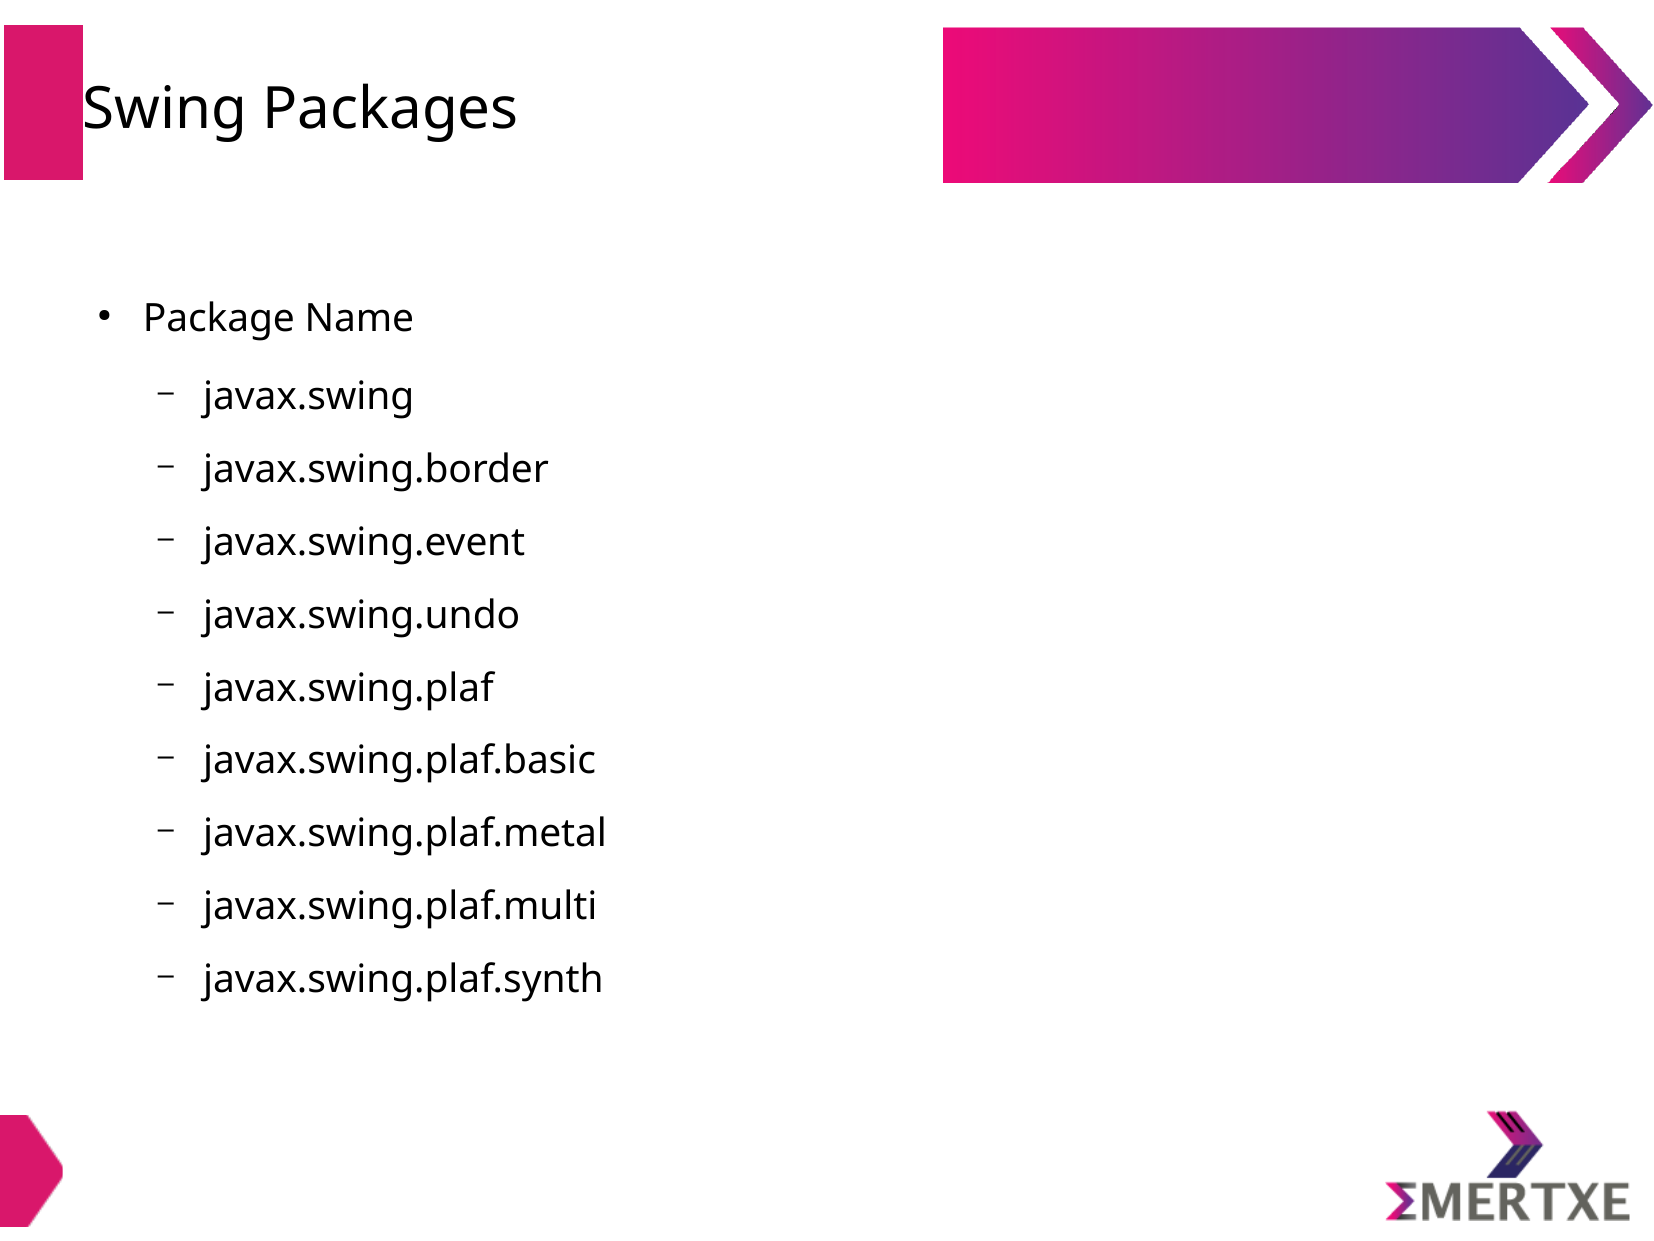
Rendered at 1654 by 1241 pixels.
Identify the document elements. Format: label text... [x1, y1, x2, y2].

title Swing Packages [82, 2, 1571, 210]
picture [1385, 1107, 1631, 1221]
picture [1571, 27, 1653, 183]
list Package Name javax.swing javax.swing.border javax.swing.event javax.swing.undo javax.swing.plaf javax.swing.plaf.basic javax.swing.plaf.metal javax.swing.plaf.multi javax.swing.plaf.synth [82, 290, 1571, 1010]
